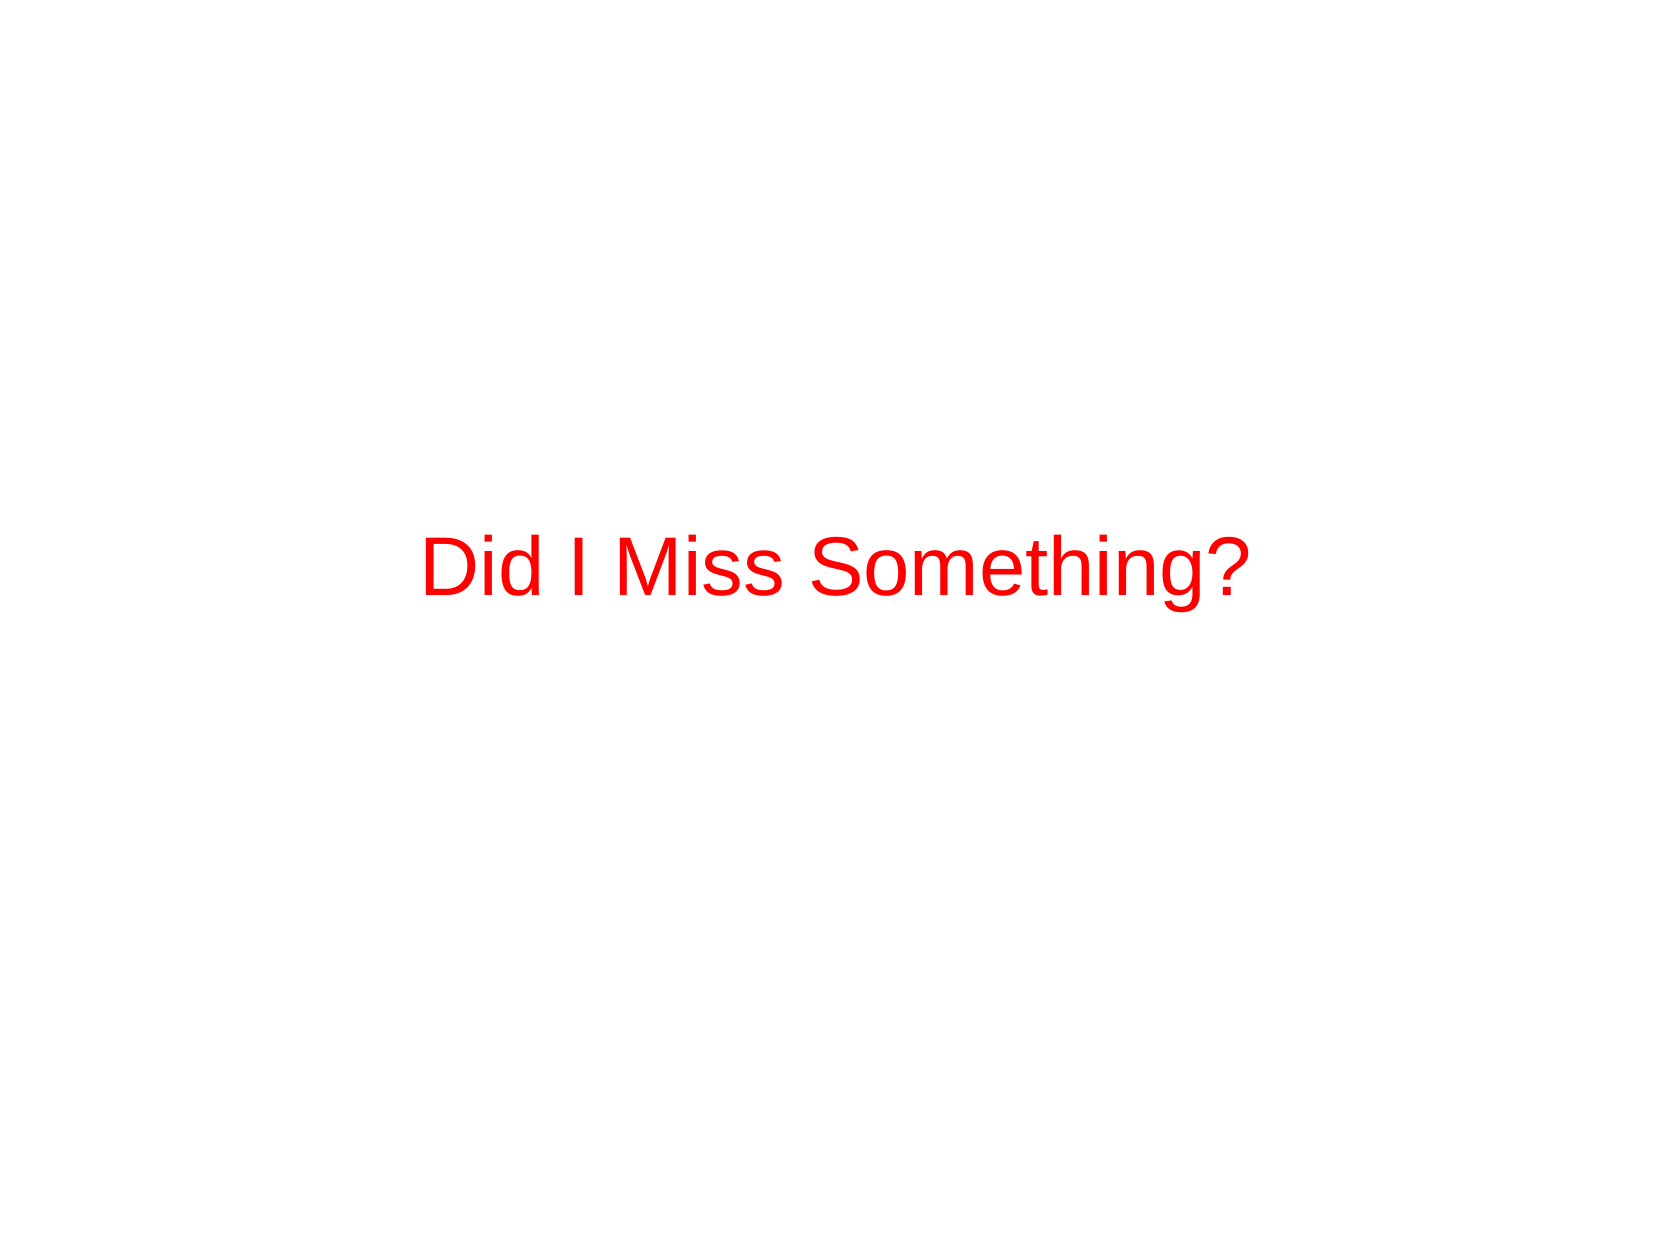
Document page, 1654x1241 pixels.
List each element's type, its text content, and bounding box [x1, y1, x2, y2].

text_box Did I Miss Something? [405, 513, 1268, 622]
